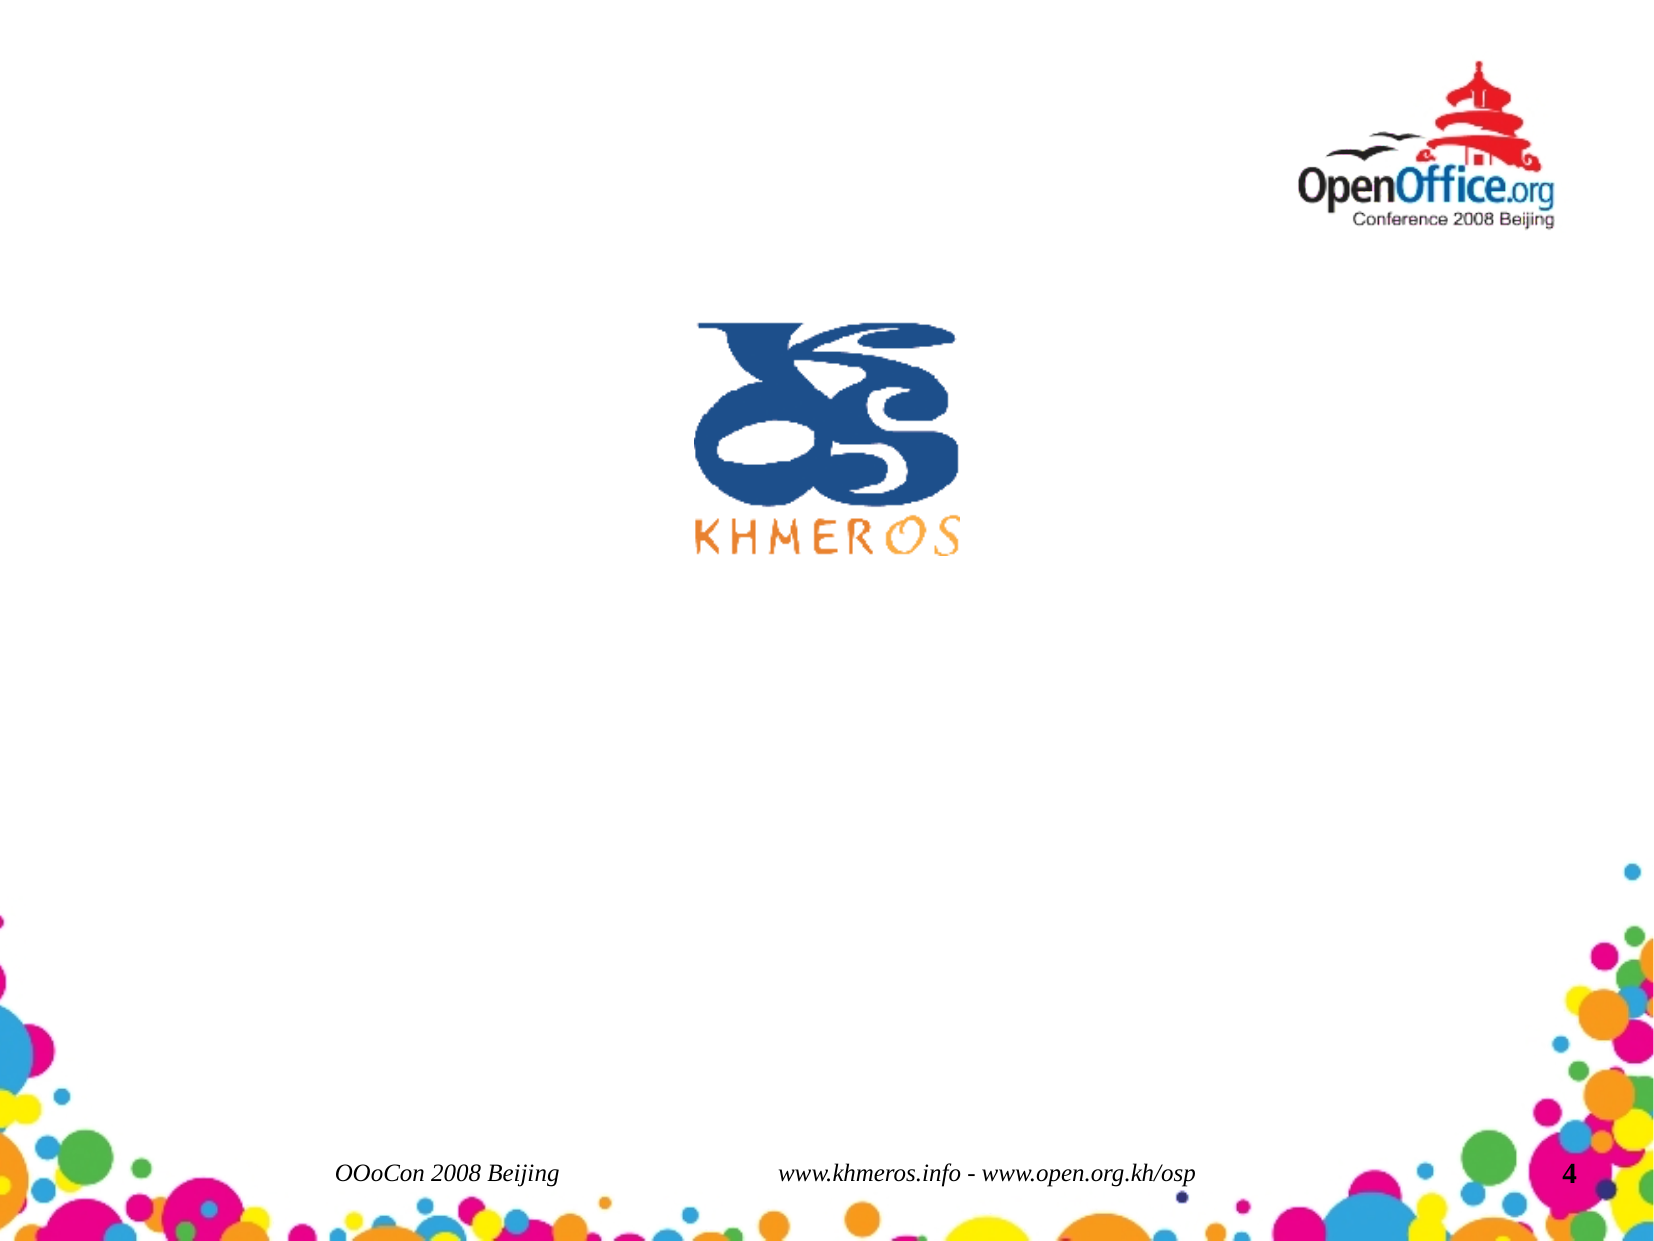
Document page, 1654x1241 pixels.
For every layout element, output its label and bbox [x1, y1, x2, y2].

picture [0, 810, 1654, 1241]
picture [1285, 51, 1569, 250]
picture [694, 320, 960, 556]
